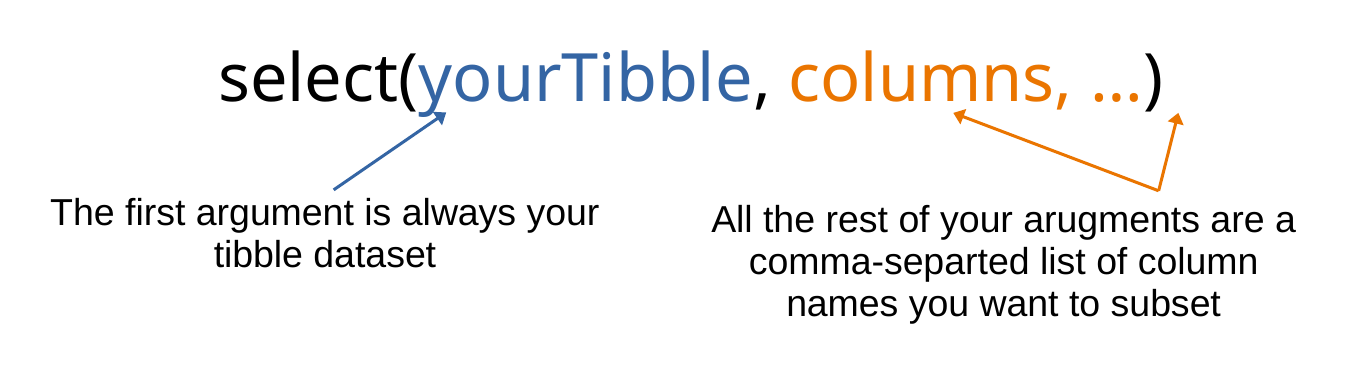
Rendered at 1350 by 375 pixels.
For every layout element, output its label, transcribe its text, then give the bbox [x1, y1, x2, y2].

text_box The first argument is always your tibble dataset [6, 183, 644, 297]
text_box All the rest of your arugments are a comma-separted list of column names you want to subset [685, 190, 1323, 332]
subtitle select(yourTibble, columns, …) [0, 0, 1350, 170]
